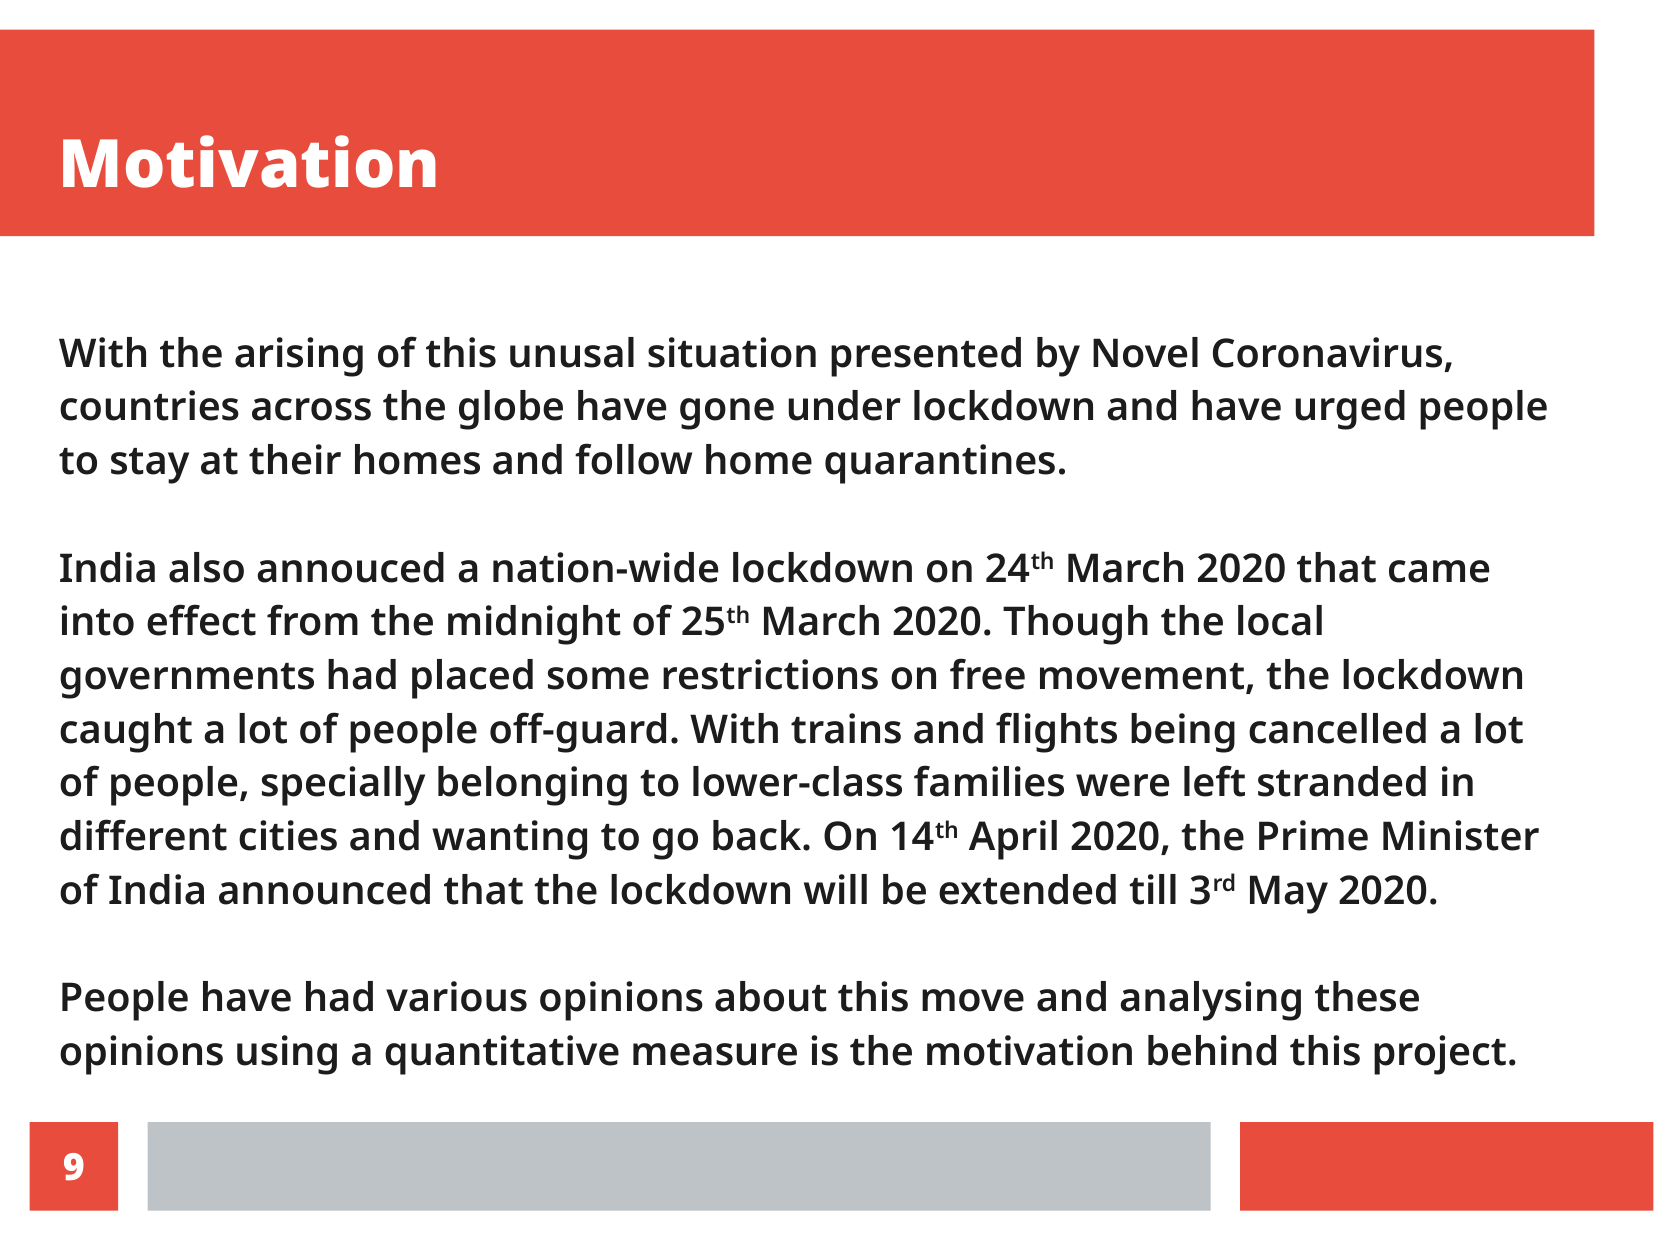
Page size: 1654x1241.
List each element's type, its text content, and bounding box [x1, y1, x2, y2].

title Motivation [59, 59, 1595, 207]
list With the arising of this unusal situation presented by Novel Coronavirus, countries across the globe have gone under lockdown and have urged people to stay at their homes and follow home quarantines. India also annouced a nation-wide lockdown on 24th March 2020 that came into effect from the midnight of 25th March 2020. Though the local governments had placed some restrictions on free movement, the lockdown caught a lot of people off-guard. With trains and flights being cancelled a lot of people, specially belonging to lower-class families were left stranded in different cities and wanting to go back. On 14th April 2020, the Prime Minister of India announced that the lockdown will be extended till 3rd May 2020. People have had various opinions about this move and analysing these opinions using a quantitative measure is the motivation behind this project. [59, 324, 1565, 1093]
